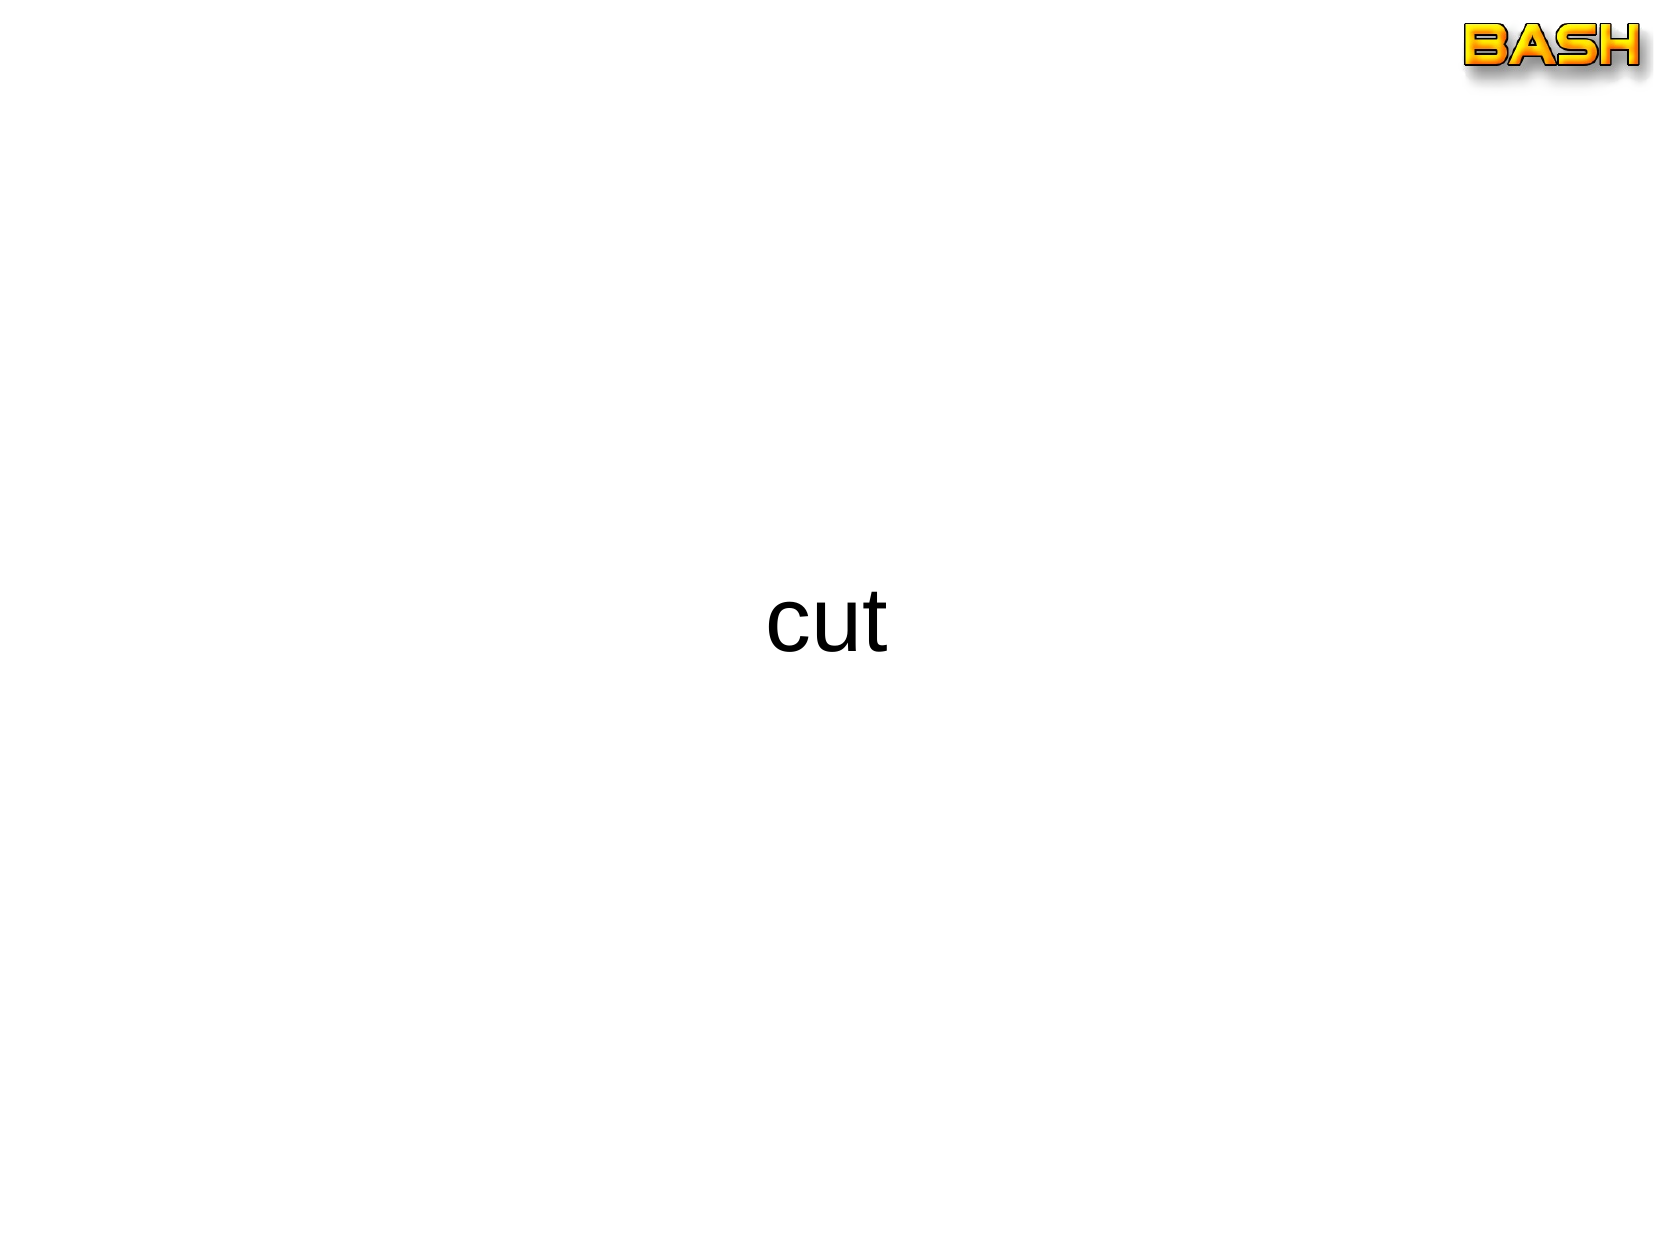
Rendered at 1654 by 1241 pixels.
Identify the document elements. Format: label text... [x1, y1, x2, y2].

title cut [82, 523, 1571, 717]
picture [1450, 0, 1654, 96]
